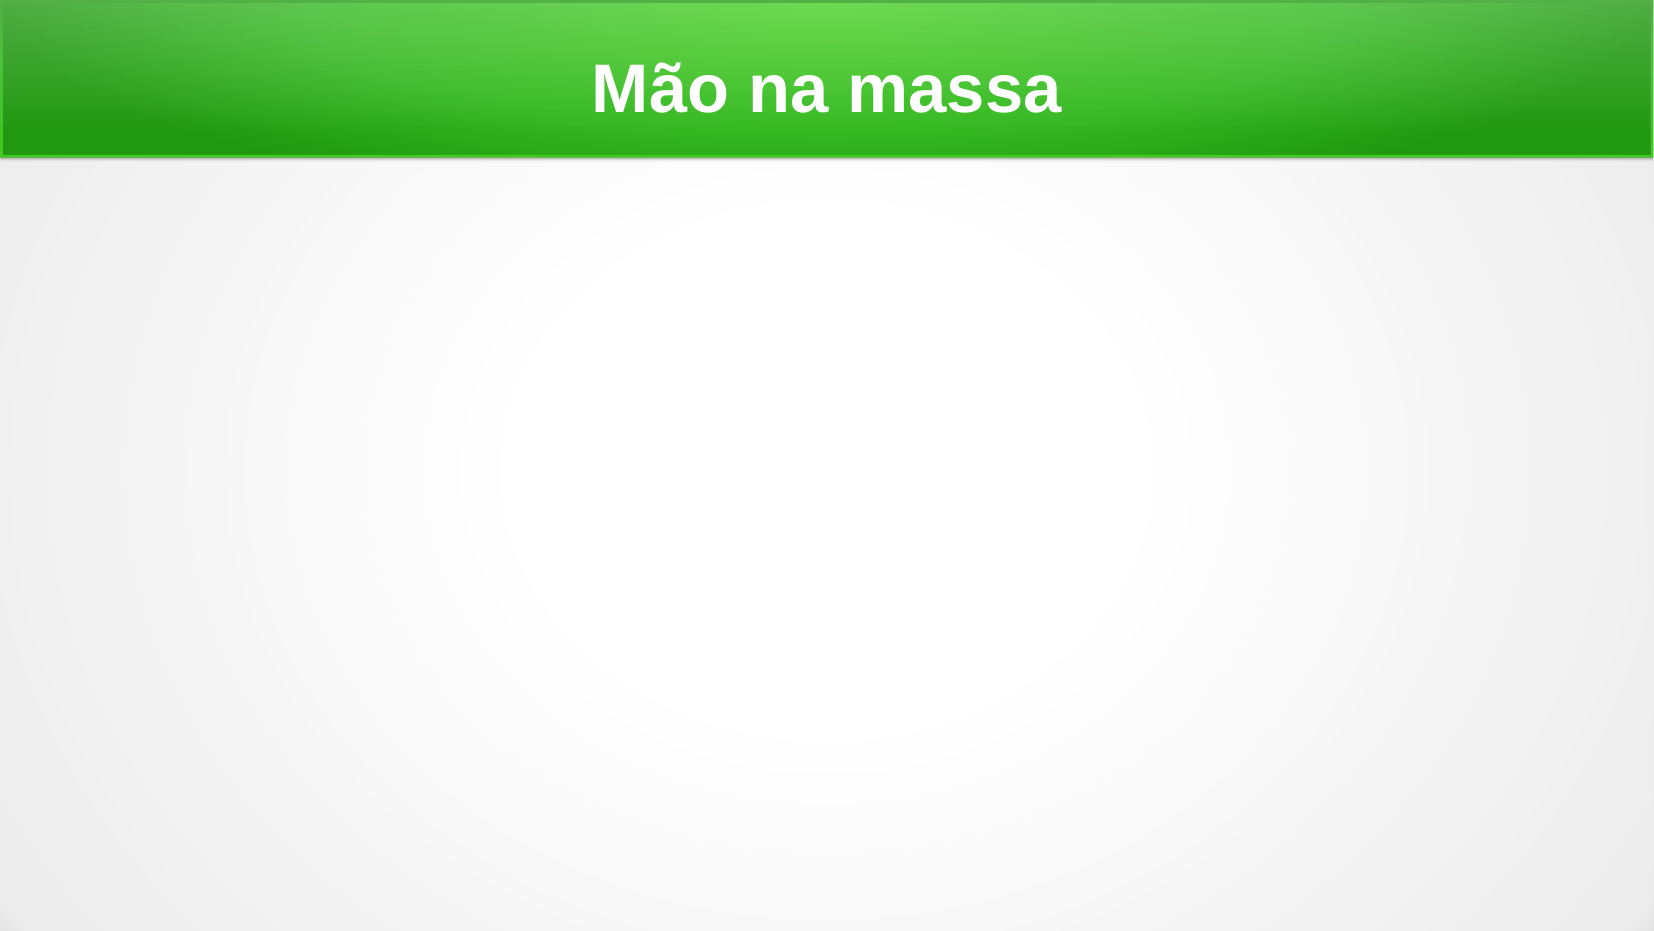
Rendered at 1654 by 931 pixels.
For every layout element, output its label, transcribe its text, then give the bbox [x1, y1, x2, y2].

title Mão na massa [82, 35, 1571, 142]
